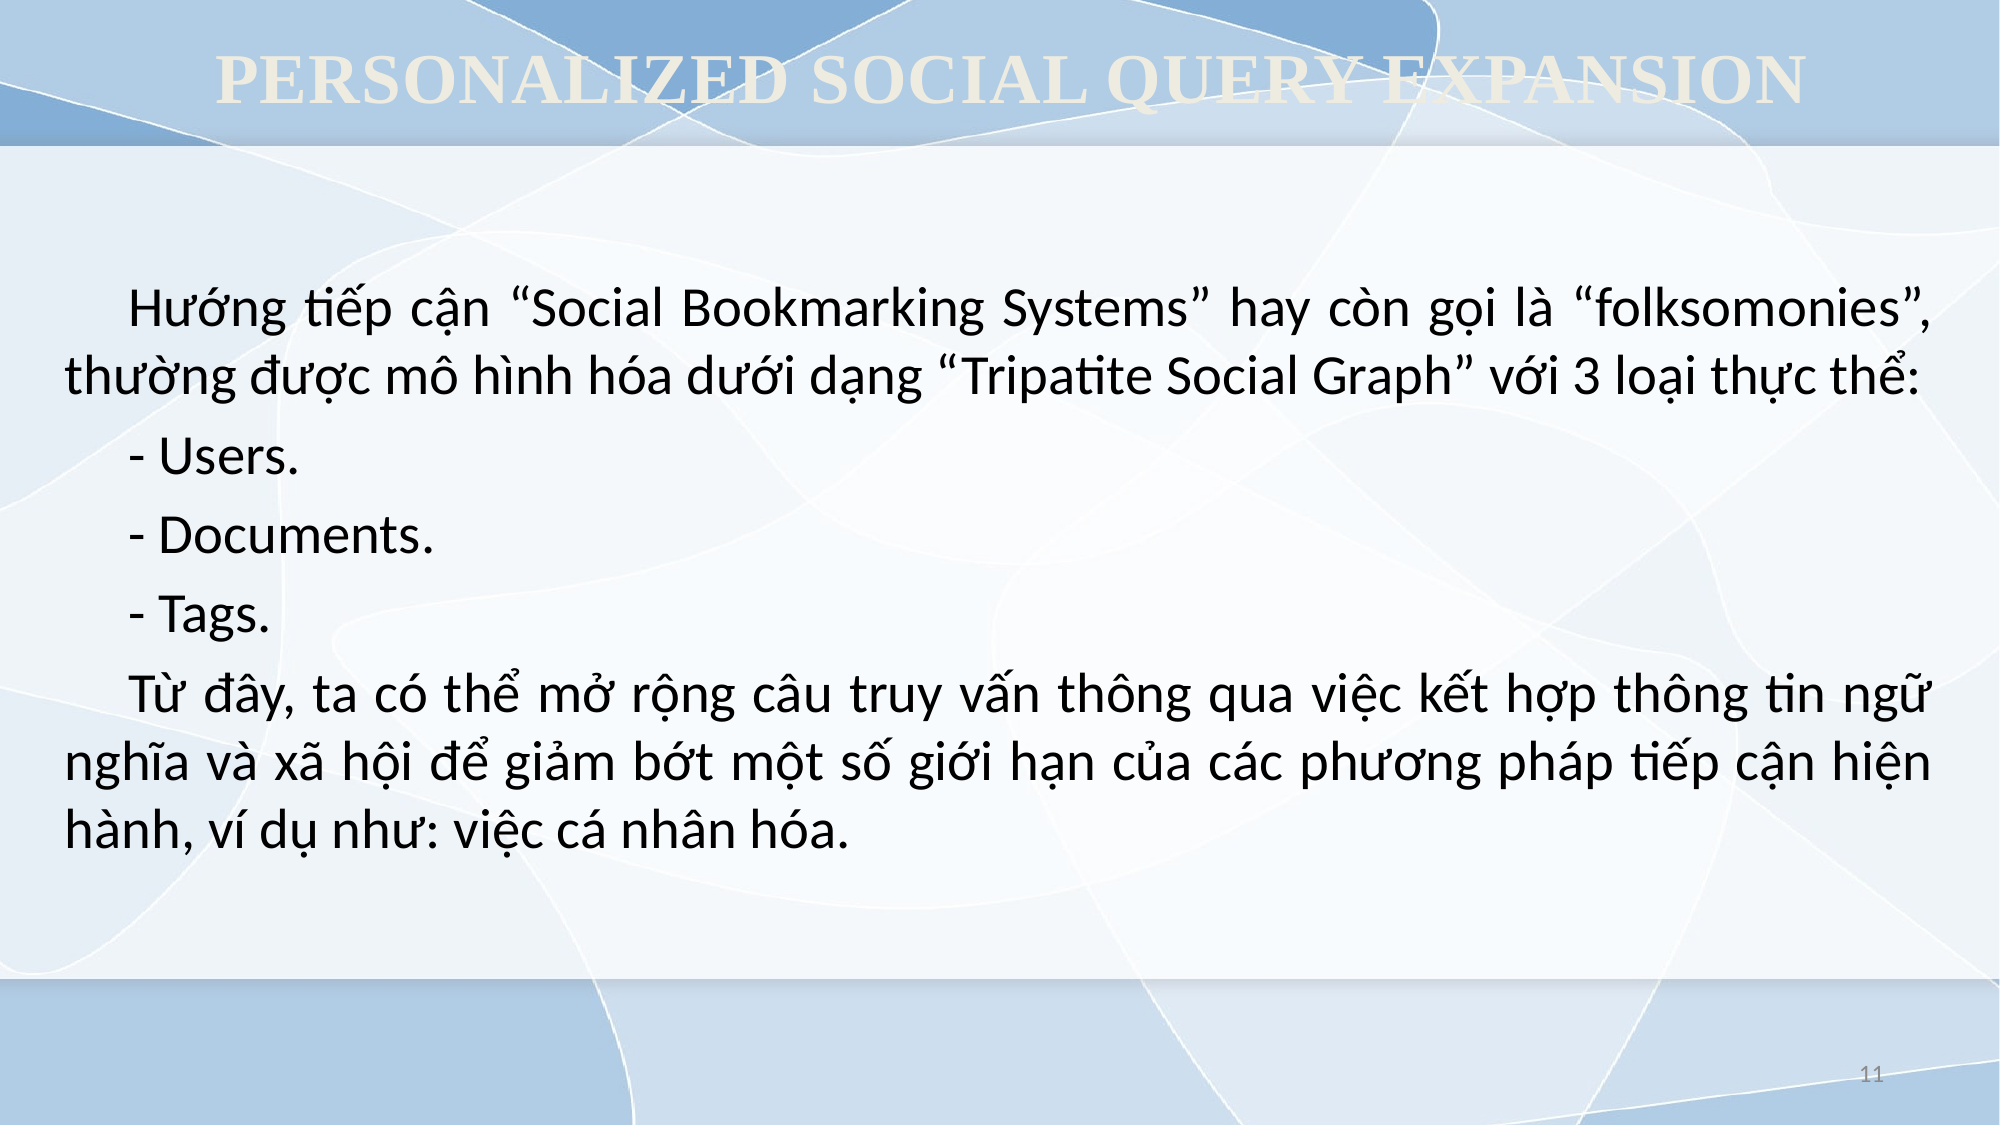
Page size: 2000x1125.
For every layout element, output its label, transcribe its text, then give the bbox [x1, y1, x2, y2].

list Hướng tiếp cận “Social Bookmarking Systems” hay còn gọi là “folksomonies”, thường được mô hình hóa dưới dạng “Tripatite Social Graph” với 3 loại thực thể: - Users. - Documents. - Tags. Từ đây, ta có thể mở rộng câu truy vấn thông qua việc kết hợp thông tin ngữ nghĩa và xã hội để giảm bớt một số giới hạn của các phương pháp tiếp cận hiện hành, ví dụ như: việc cá nhân hóa. [49, 262, 1950, 925]
slide_number <number> [1432, 1042, 1900, 1103]
title PERSONALIZED SOCIAL QUERY EXPANSION [24, 0, 2000, 150]
